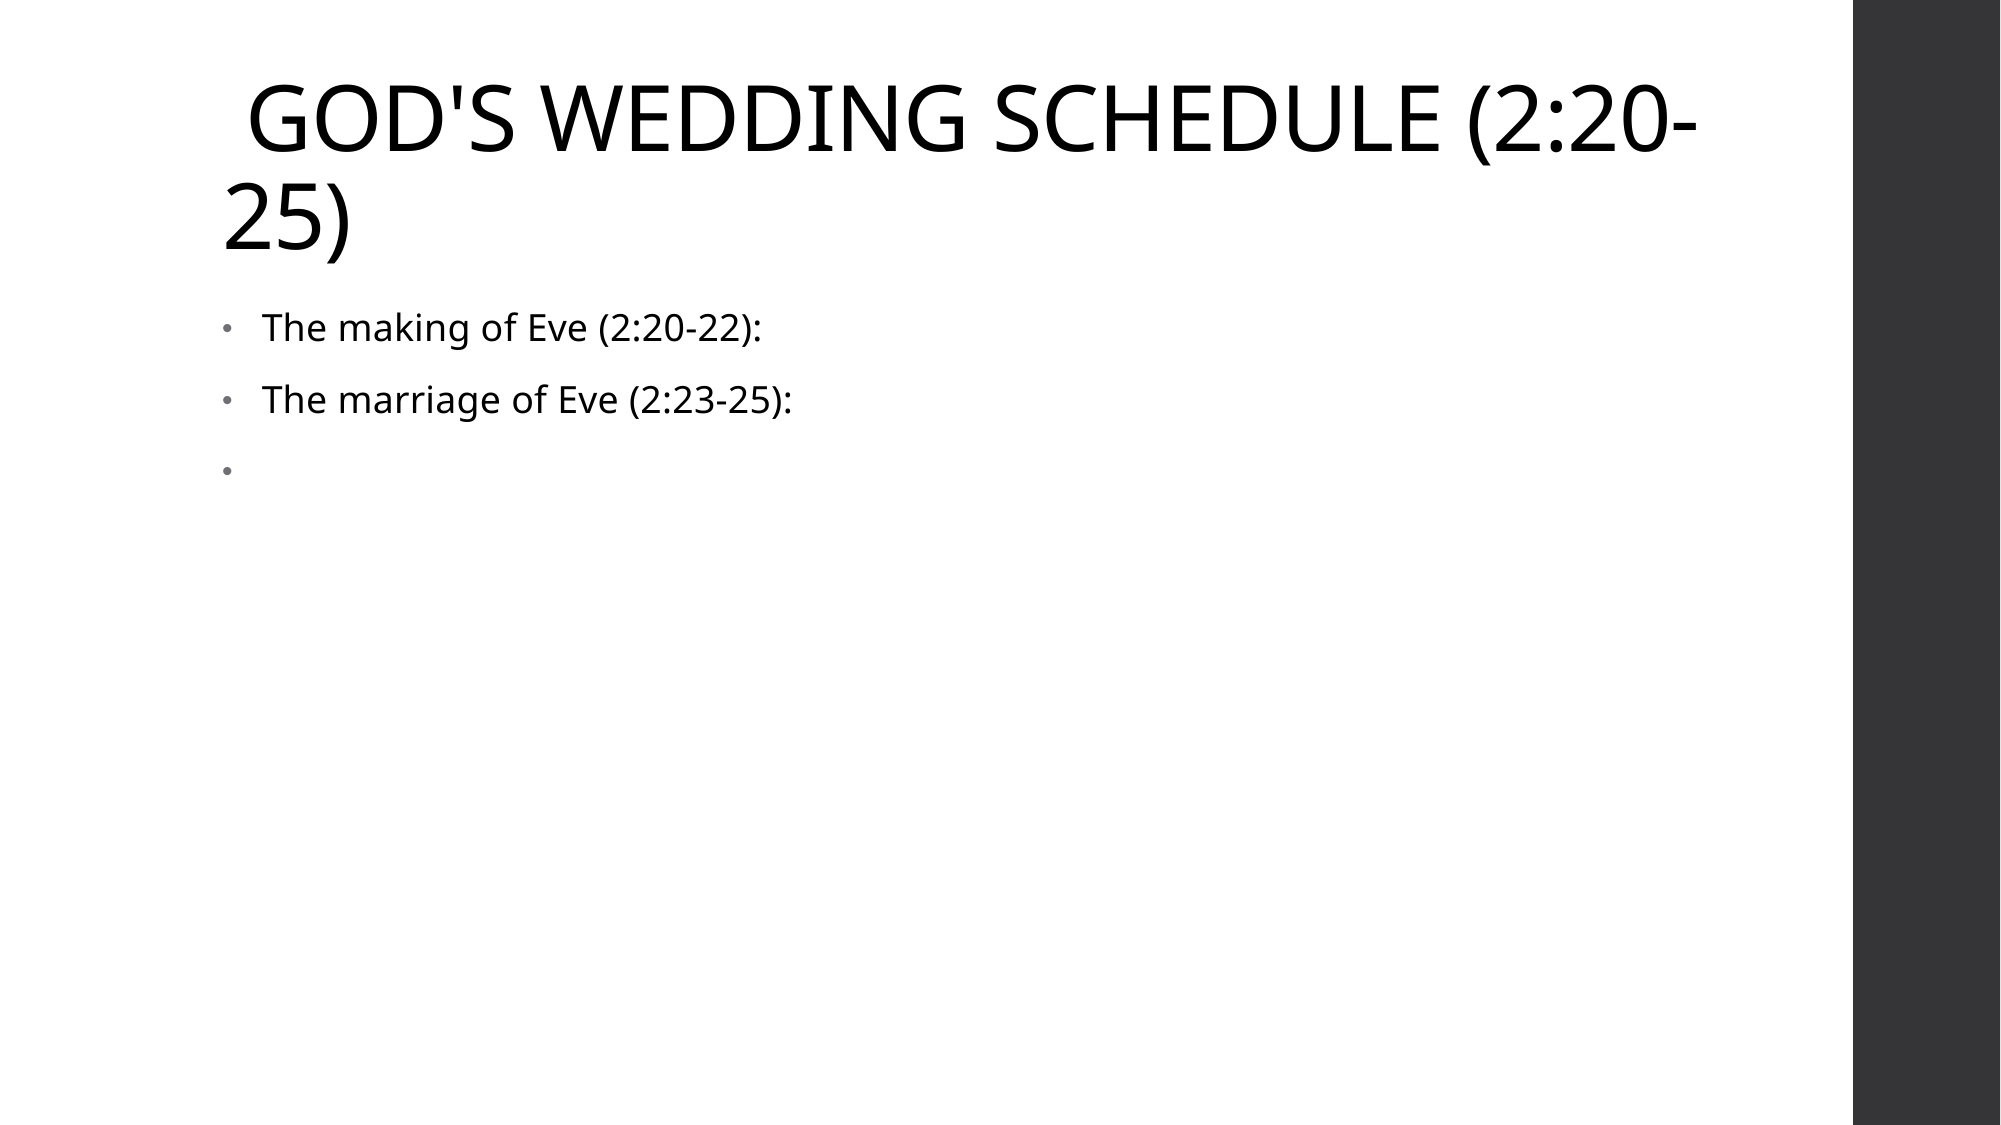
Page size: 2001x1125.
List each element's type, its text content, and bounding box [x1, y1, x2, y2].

list The making of Eve (2:20-22): The marriage of Eve (2:23-25): [206, 299, 1617, 1014]
title GOD'S WEDDING SCHEDULE (2:20-25) [206, 60, 1797, 278]
